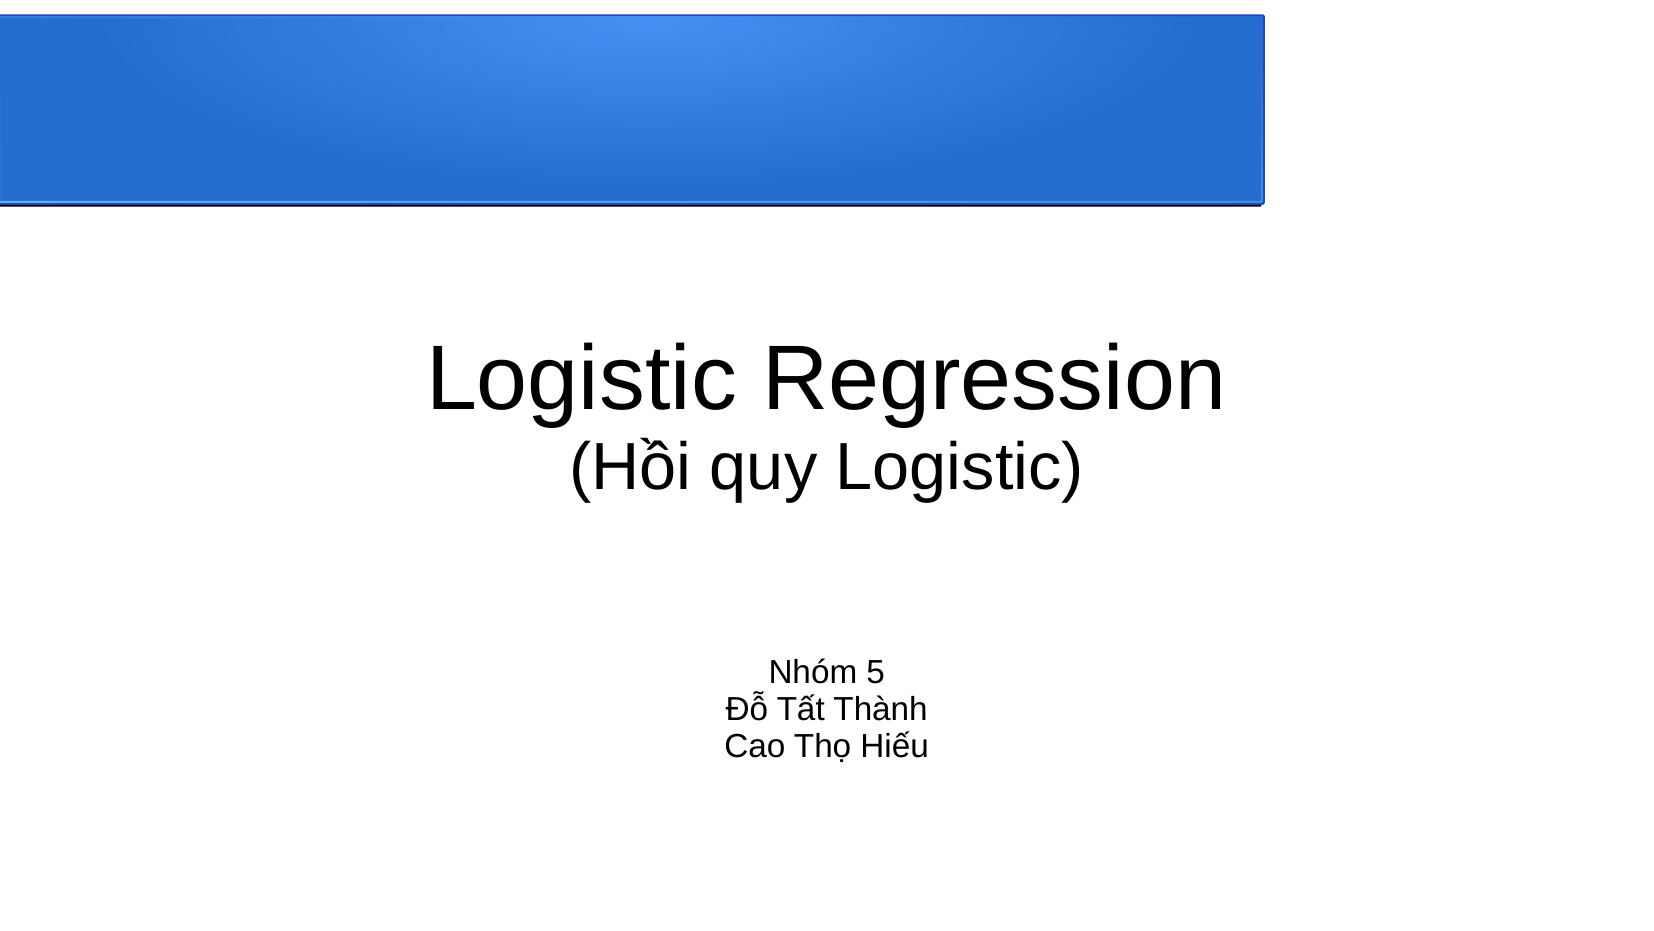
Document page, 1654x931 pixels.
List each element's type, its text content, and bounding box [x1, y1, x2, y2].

subtitle Logistic Regression (Hồi quy Logistic) Nhóm 5 Đỗ Tất Thành Cao Thọ Hiếu [82, 223, 1571, 765]
